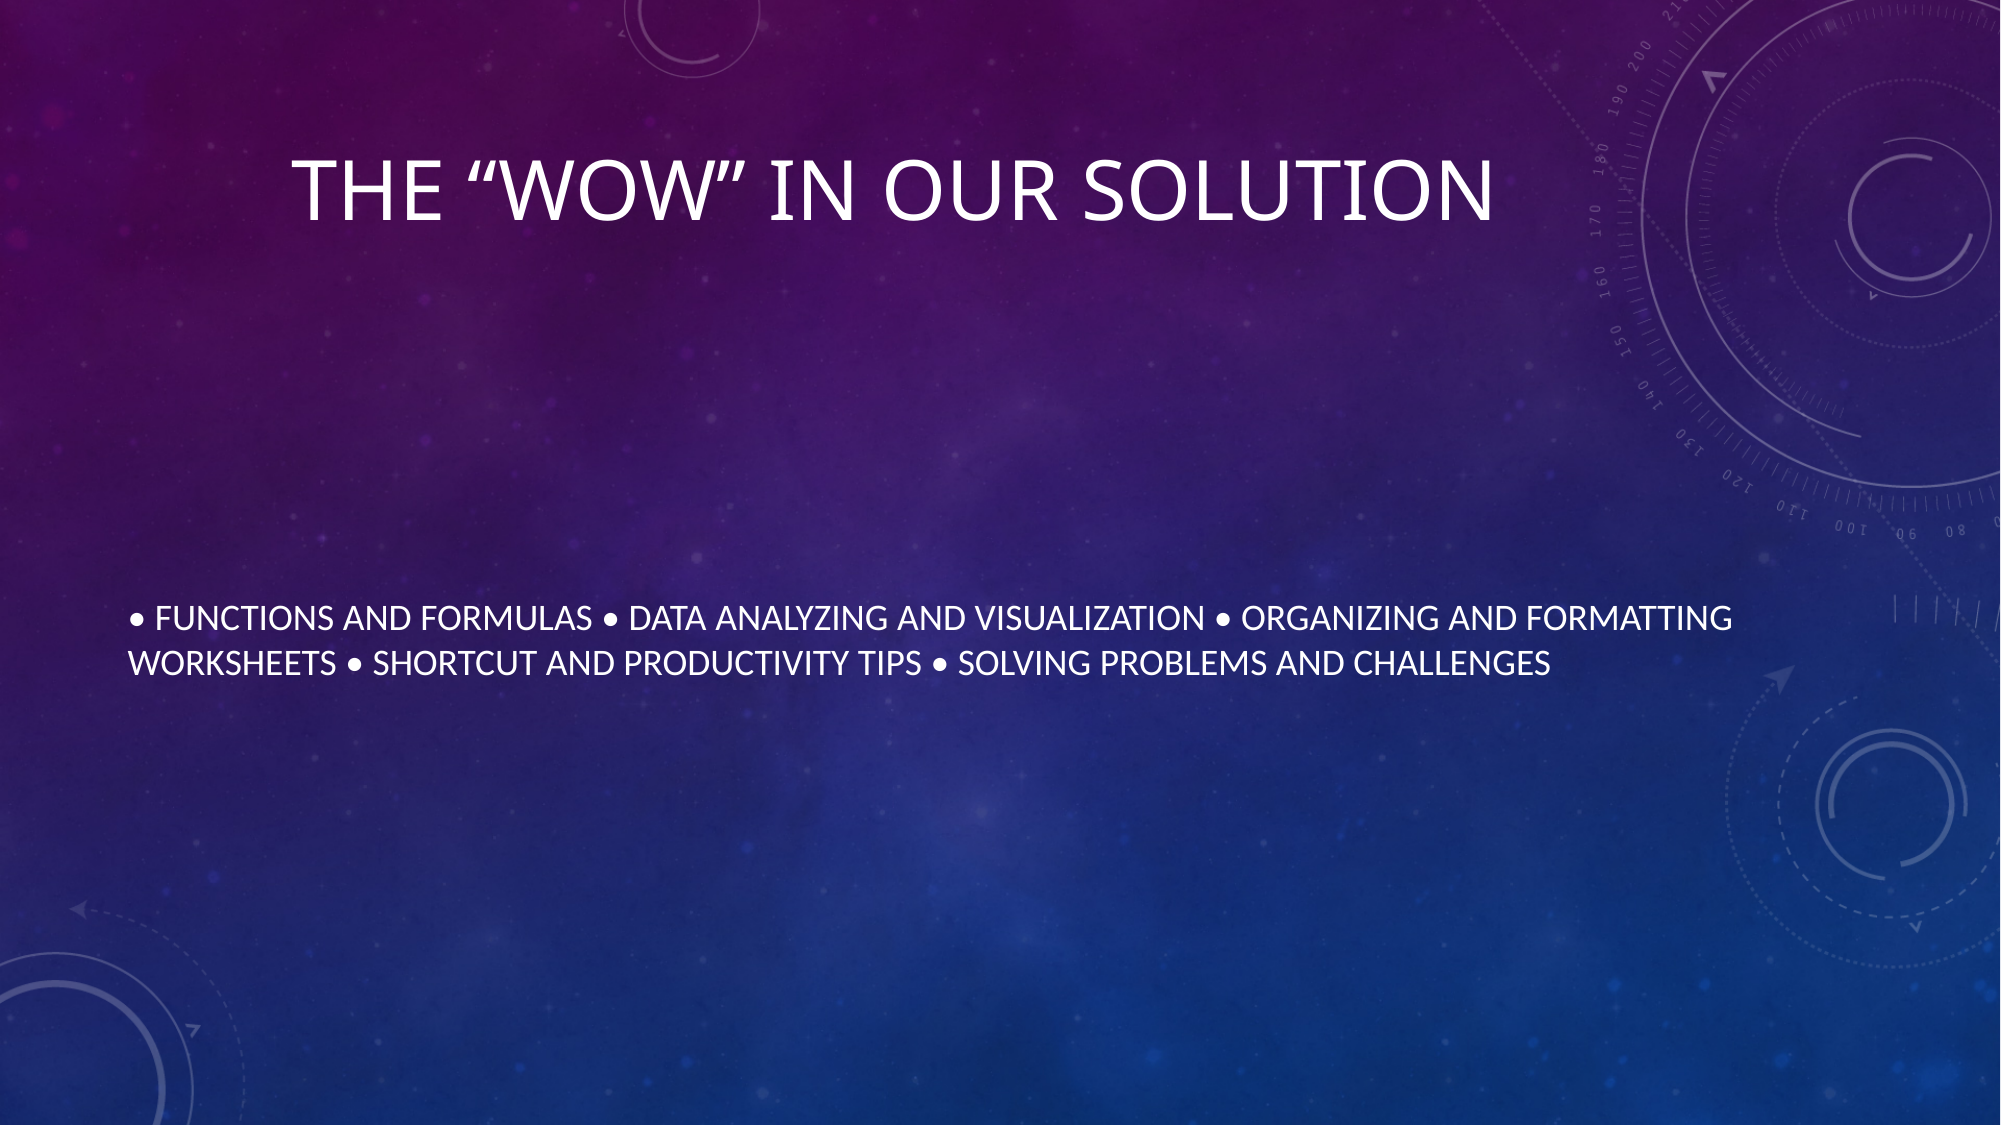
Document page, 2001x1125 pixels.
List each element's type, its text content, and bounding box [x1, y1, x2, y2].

title THE “WOW” IN OUR SOLUTION [276, 69, 2000, 306]
list • FUNCTIONS AND FORMULAS • DATA ANALYZING AND VISUALIZATION • ORGANIZING AND FORMATTING WORKSHEETS • SHORTCUT AND PRODUCTIVITY TIPS • SOLVING PROBLEMS AND CHALLENGES [112, 338, 1775, 938]
